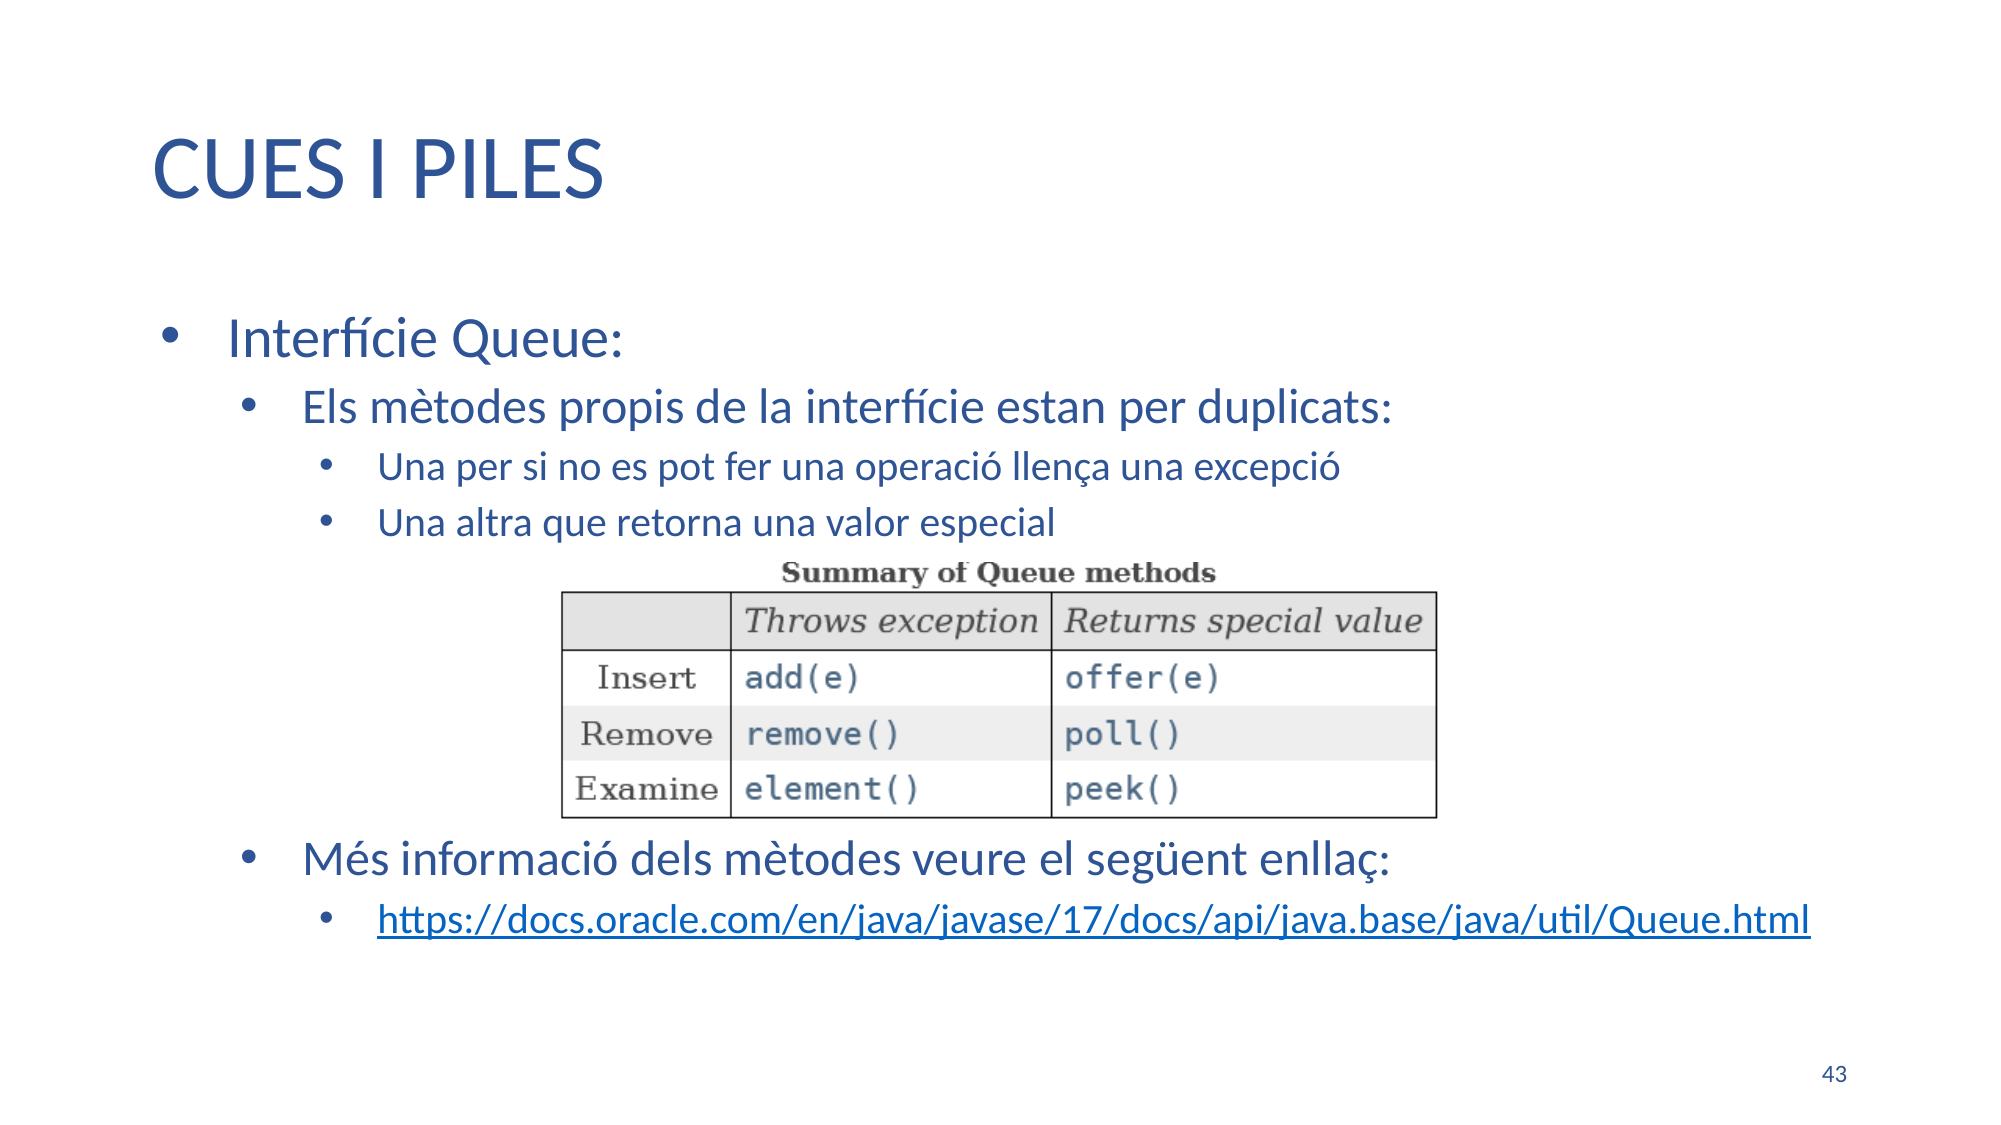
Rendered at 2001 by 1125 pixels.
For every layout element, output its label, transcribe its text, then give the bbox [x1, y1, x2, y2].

slide_number <number> [1412, 1042, 1863, 1103]
picture [549, 562, 1450, 825]
list Interfície Queue: Els mètodes propis de la interfície estan per duplicats: Una per si no es pot fer una operació llença una excepció Una altra que retorna una valor especial Més informació dels mètodes veure el següent enllaç: https://docs.oracle.com/en/java/javase/17/docs/api/java.base/java/util/Queue.html [137, 299, 1863, 1014]
title CUES I PILES [137, 59, 1863, 278]
